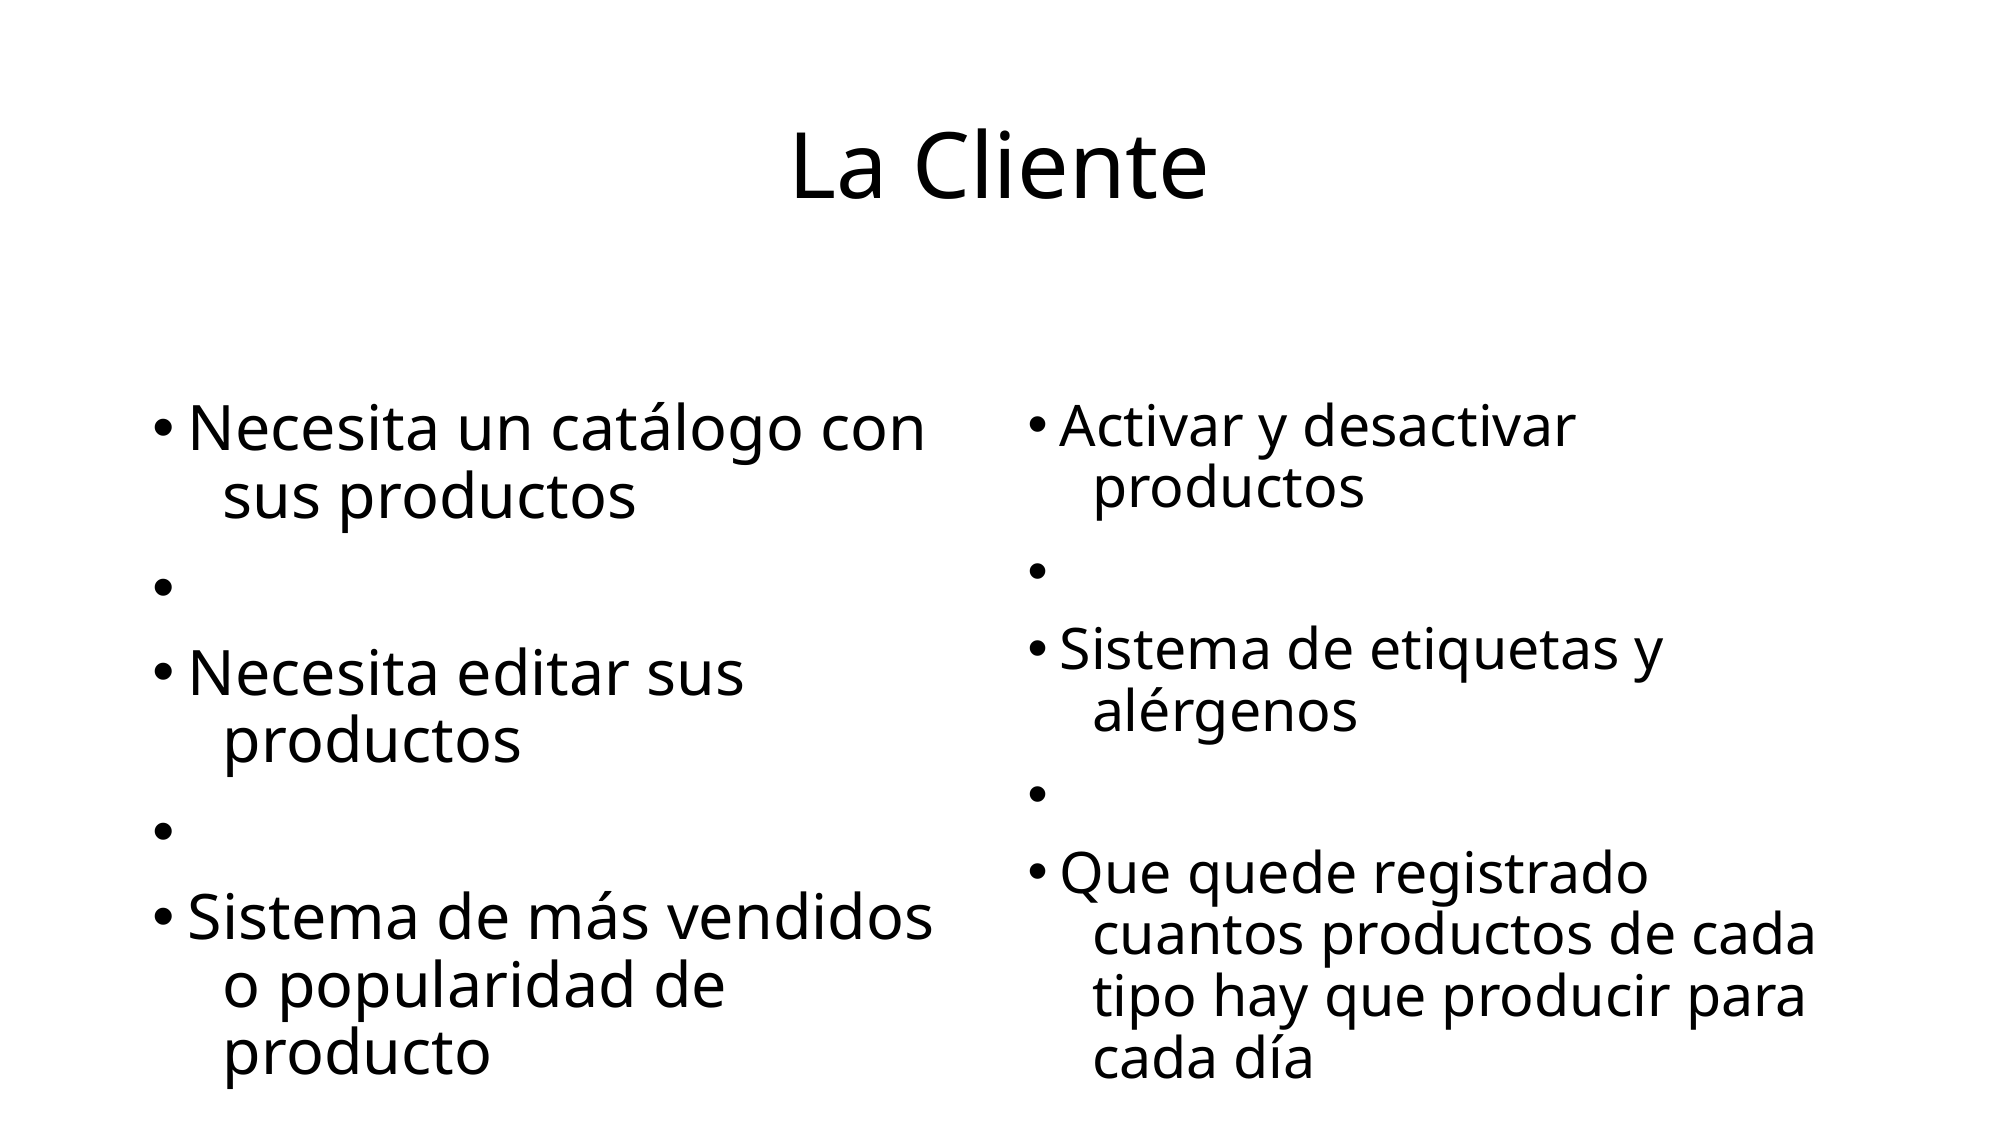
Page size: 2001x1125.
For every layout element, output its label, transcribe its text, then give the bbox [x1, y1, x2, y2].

list Activar y desactivar productos Sistema de etiquetas y alérgenos Que quede registrado cuantos productos de cada tipo hay que producir para cada día [1012, 388, 1863, 1103]
title La Cliente [137, 59, 1863, 278]
list Necesita un catálogo con sus productos Necesita editar sus productos Sistema de más vendidos o popularidad de producto [137, 388, 988, 1103]
